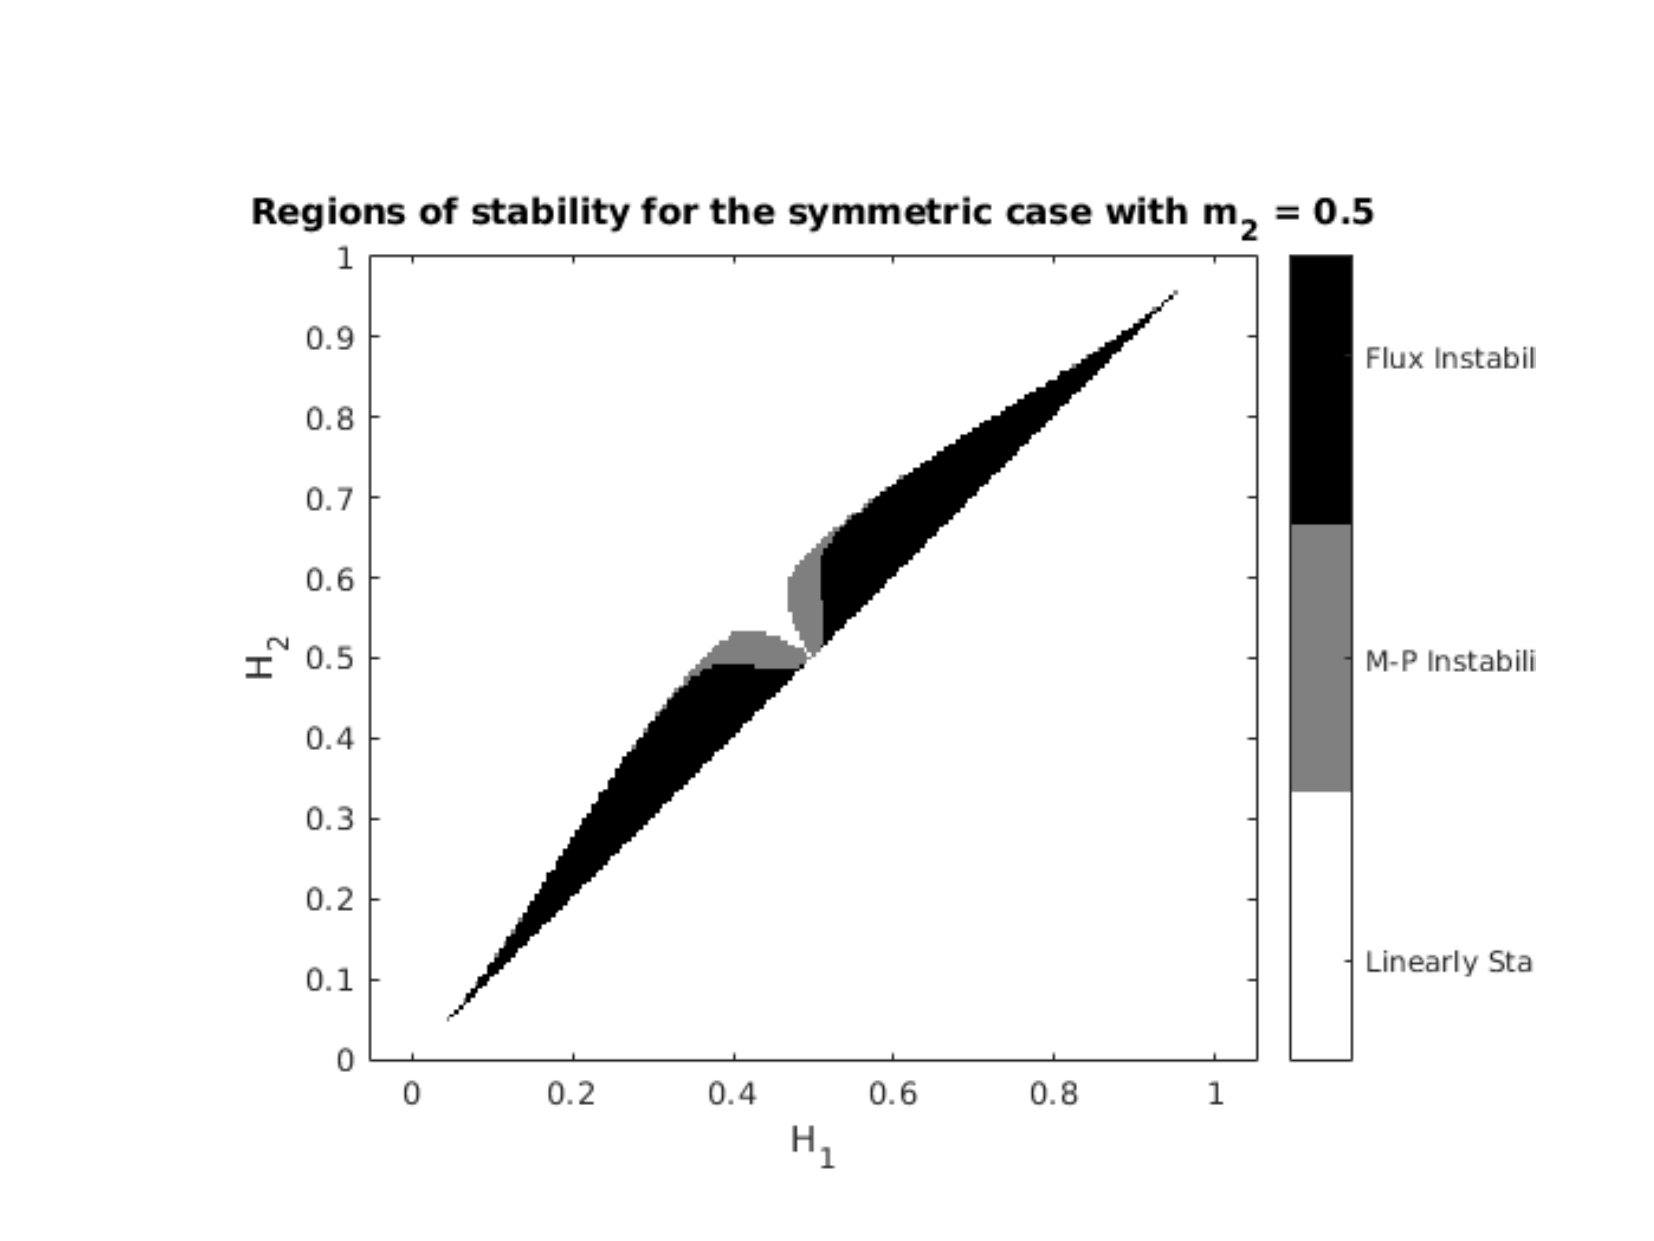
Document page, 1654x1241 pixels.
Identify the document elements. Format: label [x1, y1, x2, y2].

picture [211, 182, 1536, 1176]
